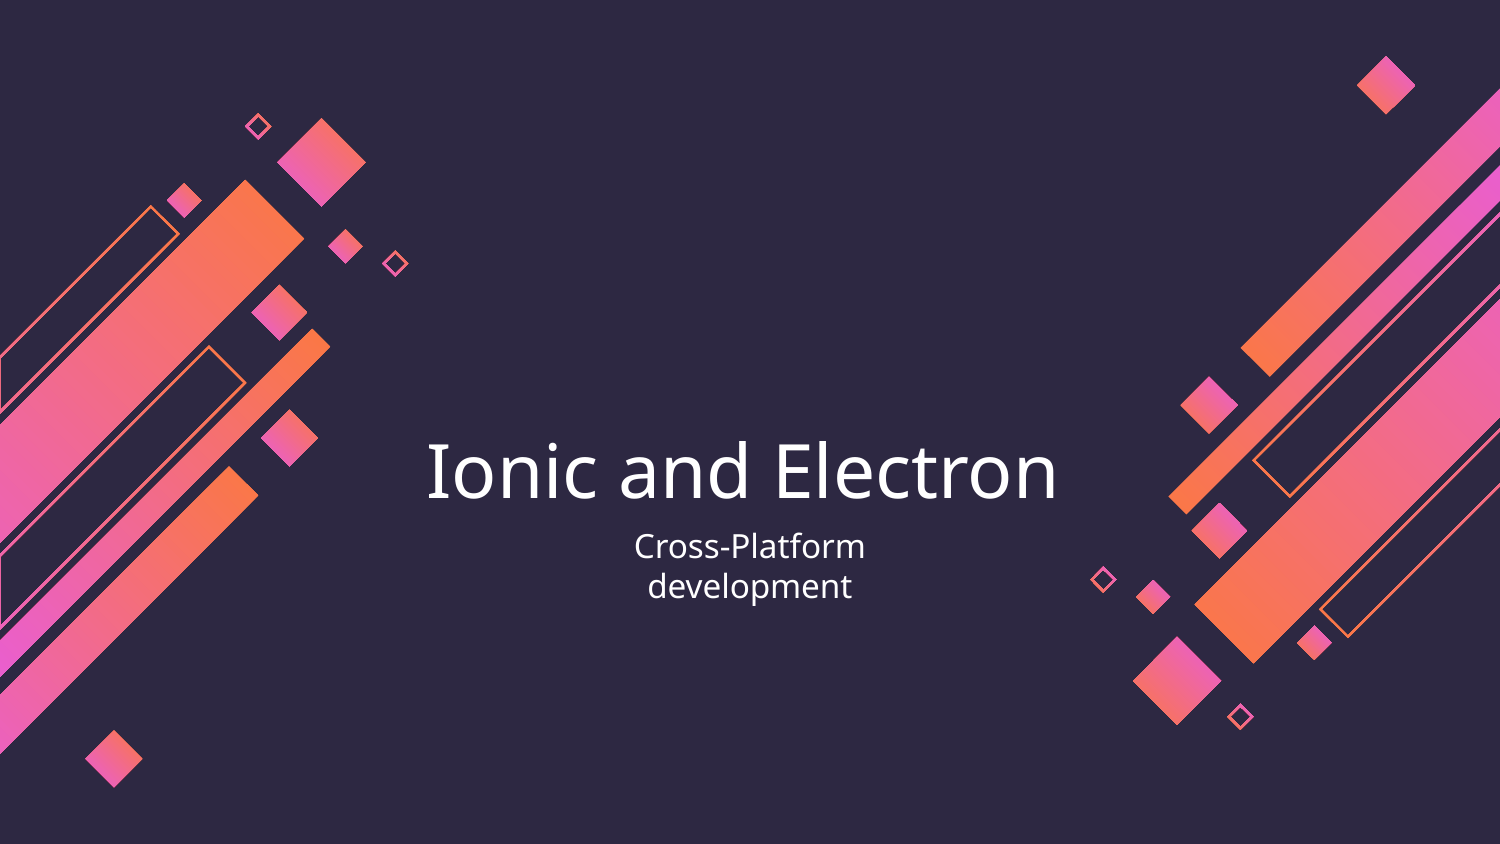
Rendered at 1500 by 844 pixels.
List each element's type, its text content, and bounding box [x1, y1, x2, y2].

subtitle Cross-Platform development [572, 510, 928, 620]
title Ionic and Electron [411, 224, 1089, 529]
